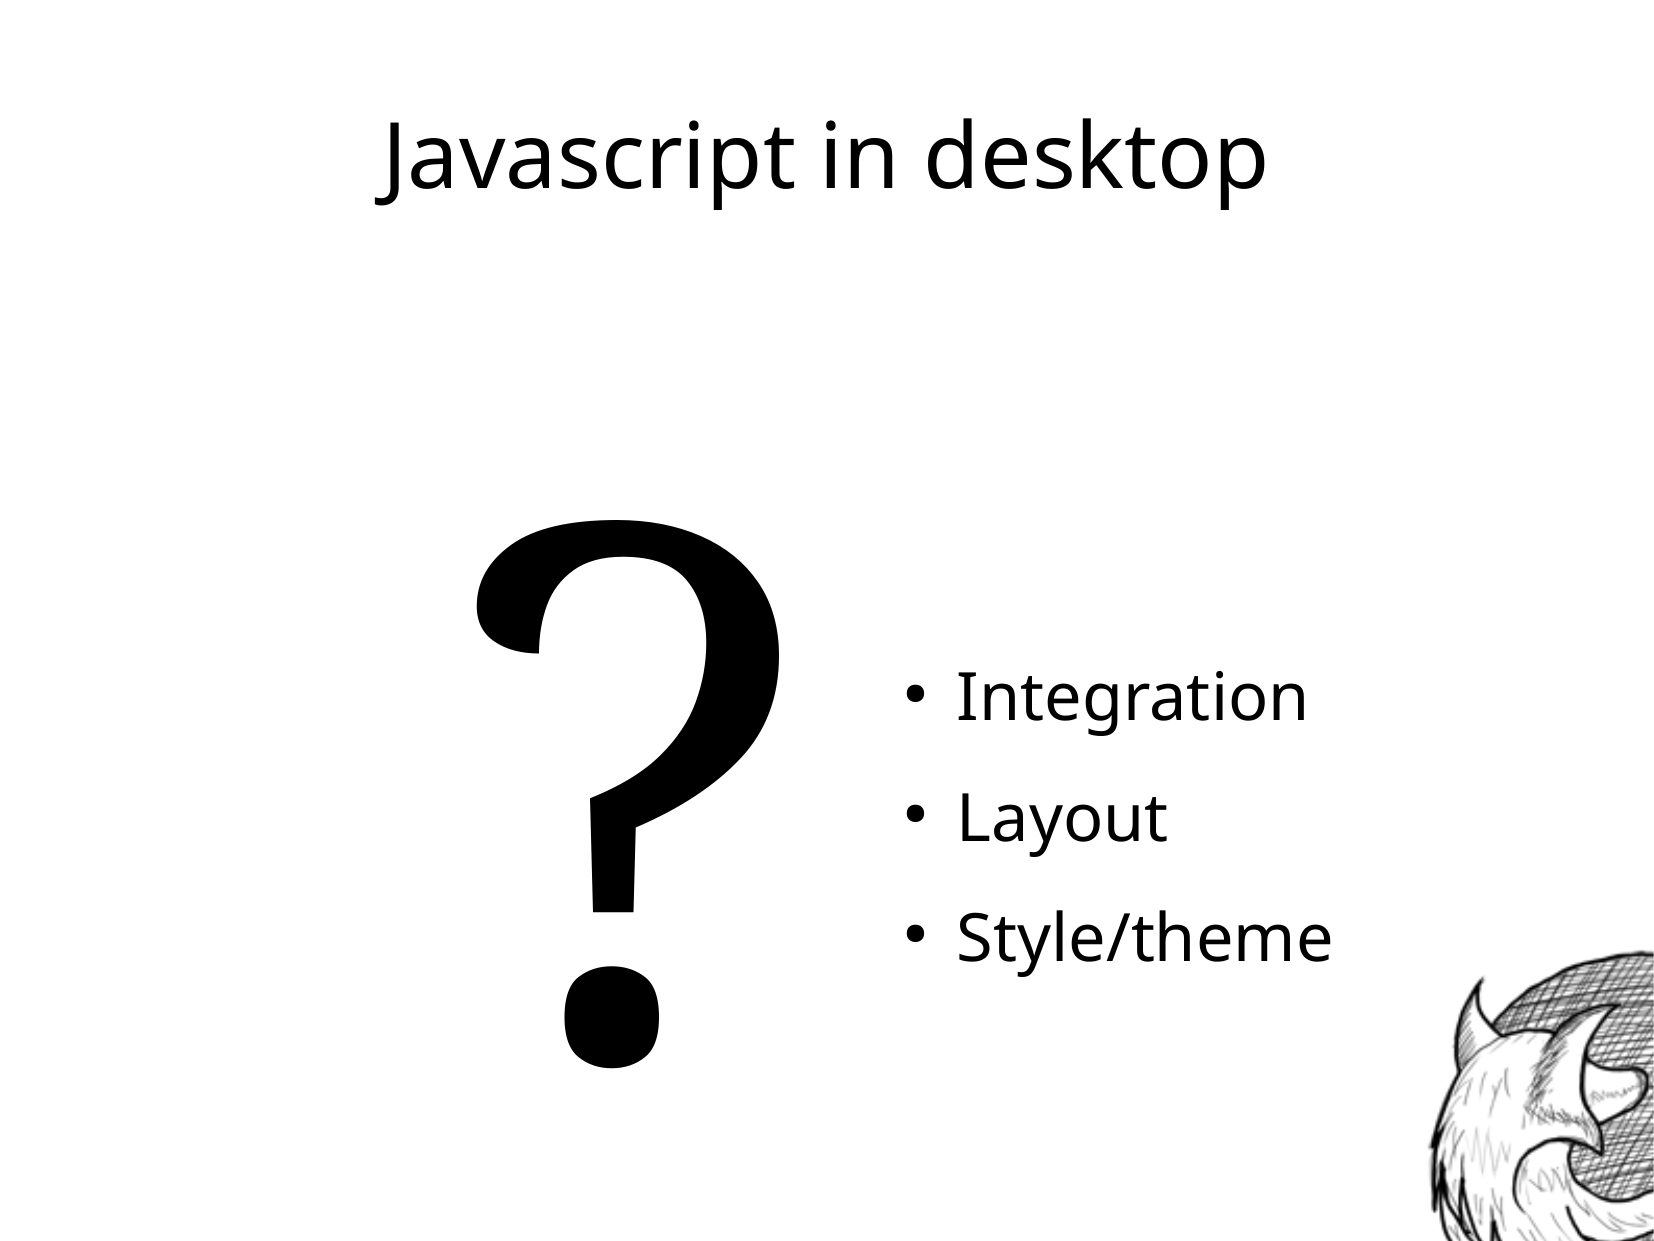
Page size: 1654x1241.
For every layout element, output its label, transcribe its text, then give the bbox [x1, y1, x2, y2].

picture [1386, 915, 1654, 1241]
title Javascript in desktop [82, 49, 1571, 257]
text_box ? [438, 257, 827, 1123]
list Integration Layout Style/theme [885, 649, 1571, 1021]
